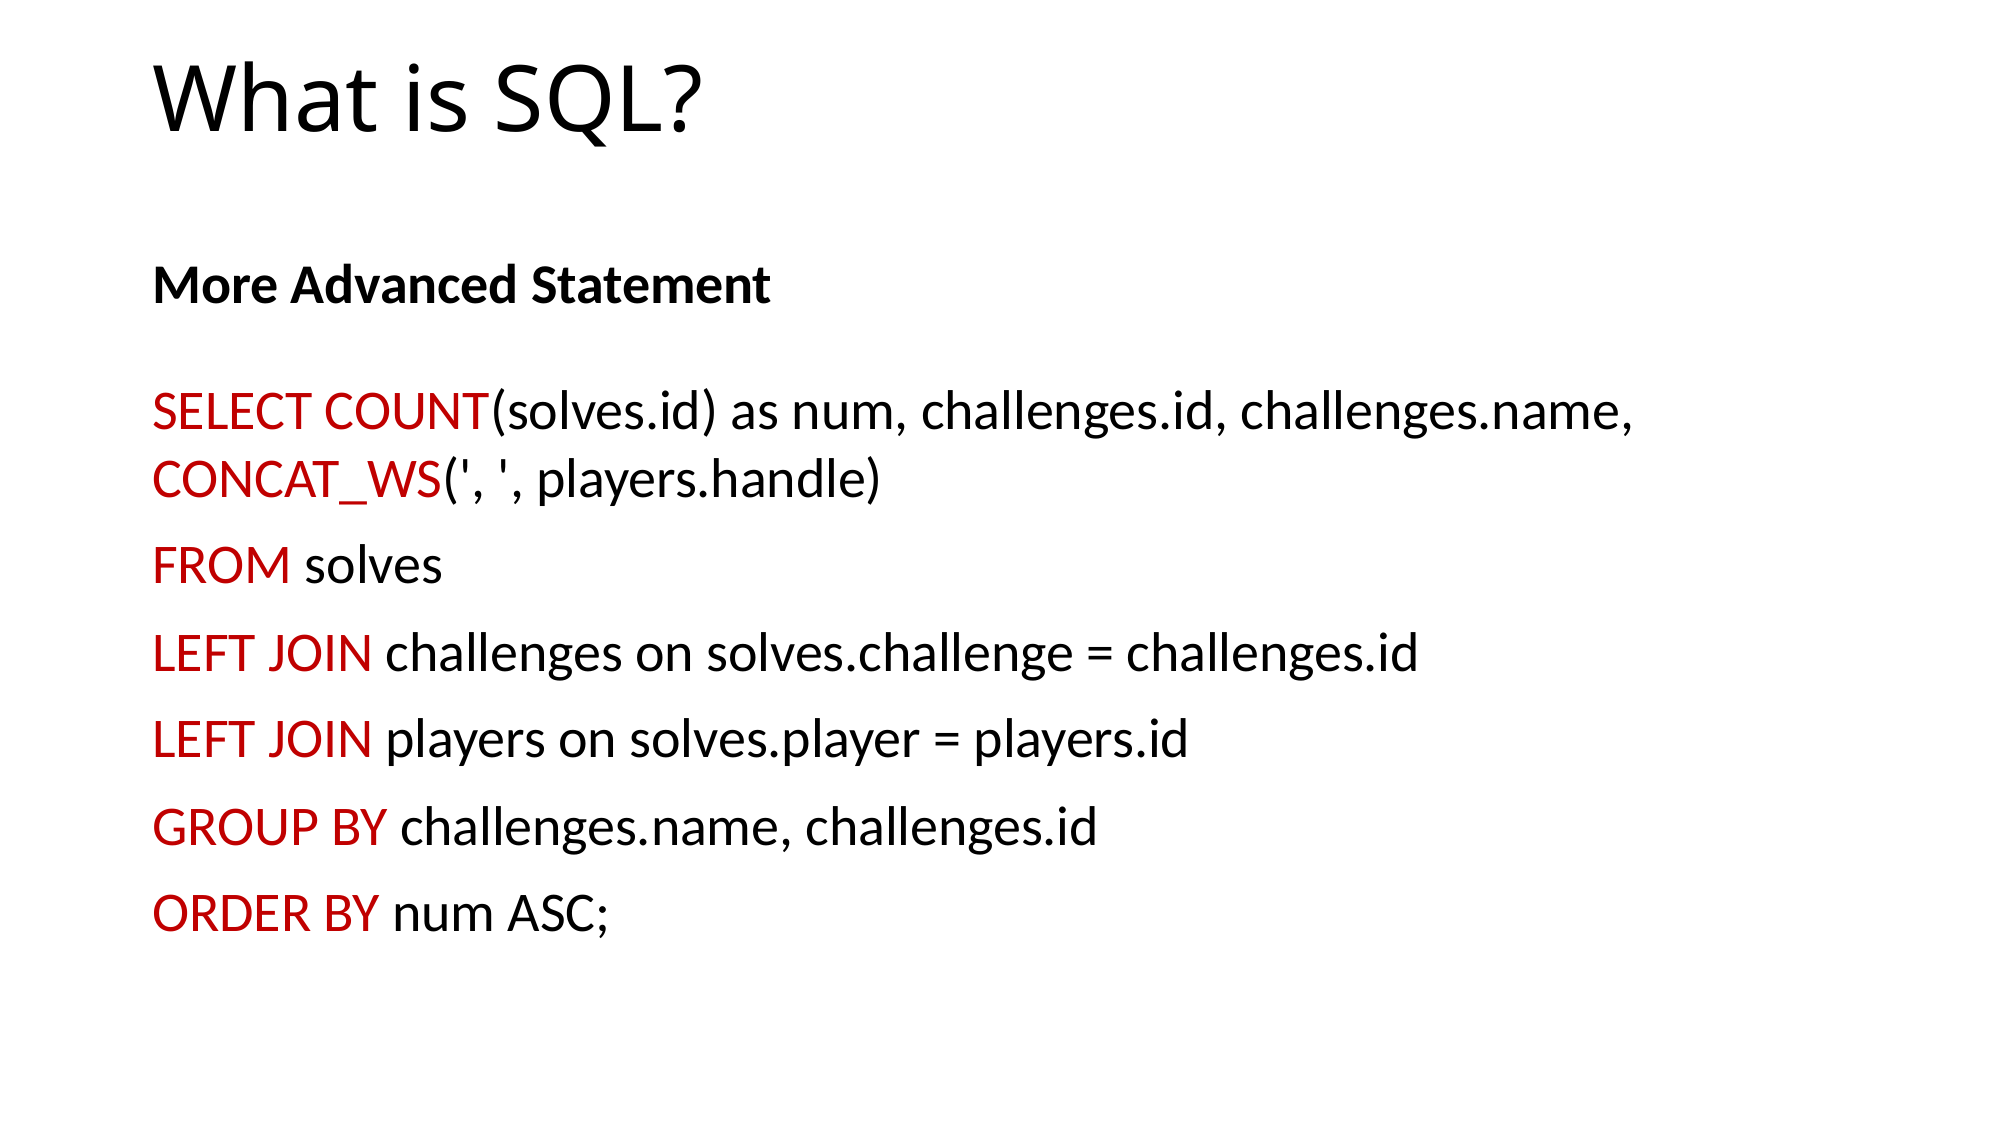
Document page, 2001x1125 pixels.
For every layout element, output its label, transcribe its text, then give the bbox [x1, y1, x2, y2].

title What is SQL? [137, 42, 1863, 163]
list More Advanced Statement SELECT COUNT(solves.id) as num, challenges.id, challenges.name, CONCAT_WS(', ', players.handle) FROM solves LEFT JOIN challenges on solves.challenge = challenges.id LEFT JOIN players on solves.player = players.id GROUP BY challenges.name, challenges.id ORDER BY num ASC; [137, 240, 1863, 955]
